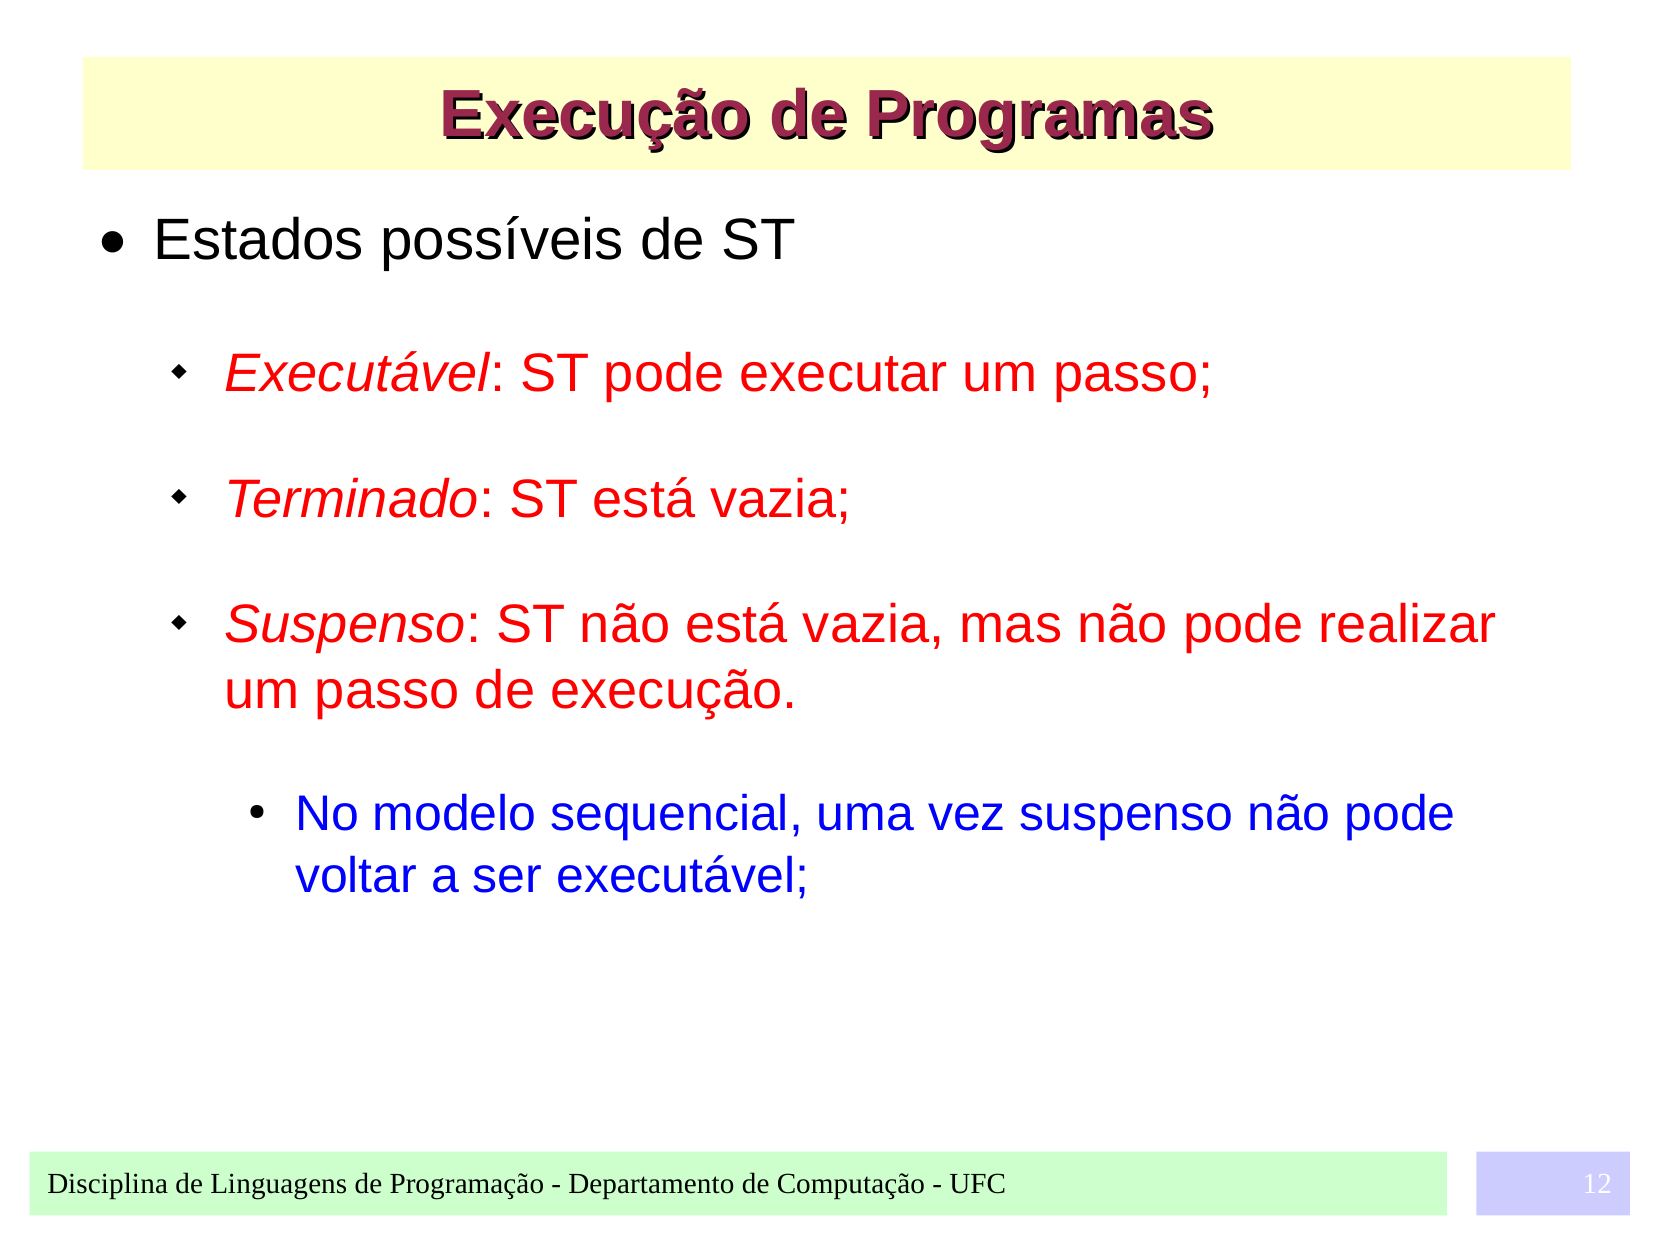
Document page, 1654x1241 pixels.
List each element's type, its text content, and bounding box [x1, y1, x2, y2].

list Estados possíveis de ST Executável: ST pode executar um passo; Terminado: ST está vazia; Suspenso: ST não está vazia, mas não pode realizar um passo de execução. No modelo sequencial, uma vez suspenso não pode voltar a ser executável; [82, 206, 1571, 1137]
title Execução de Programas [82, 56, 1571, 170]
